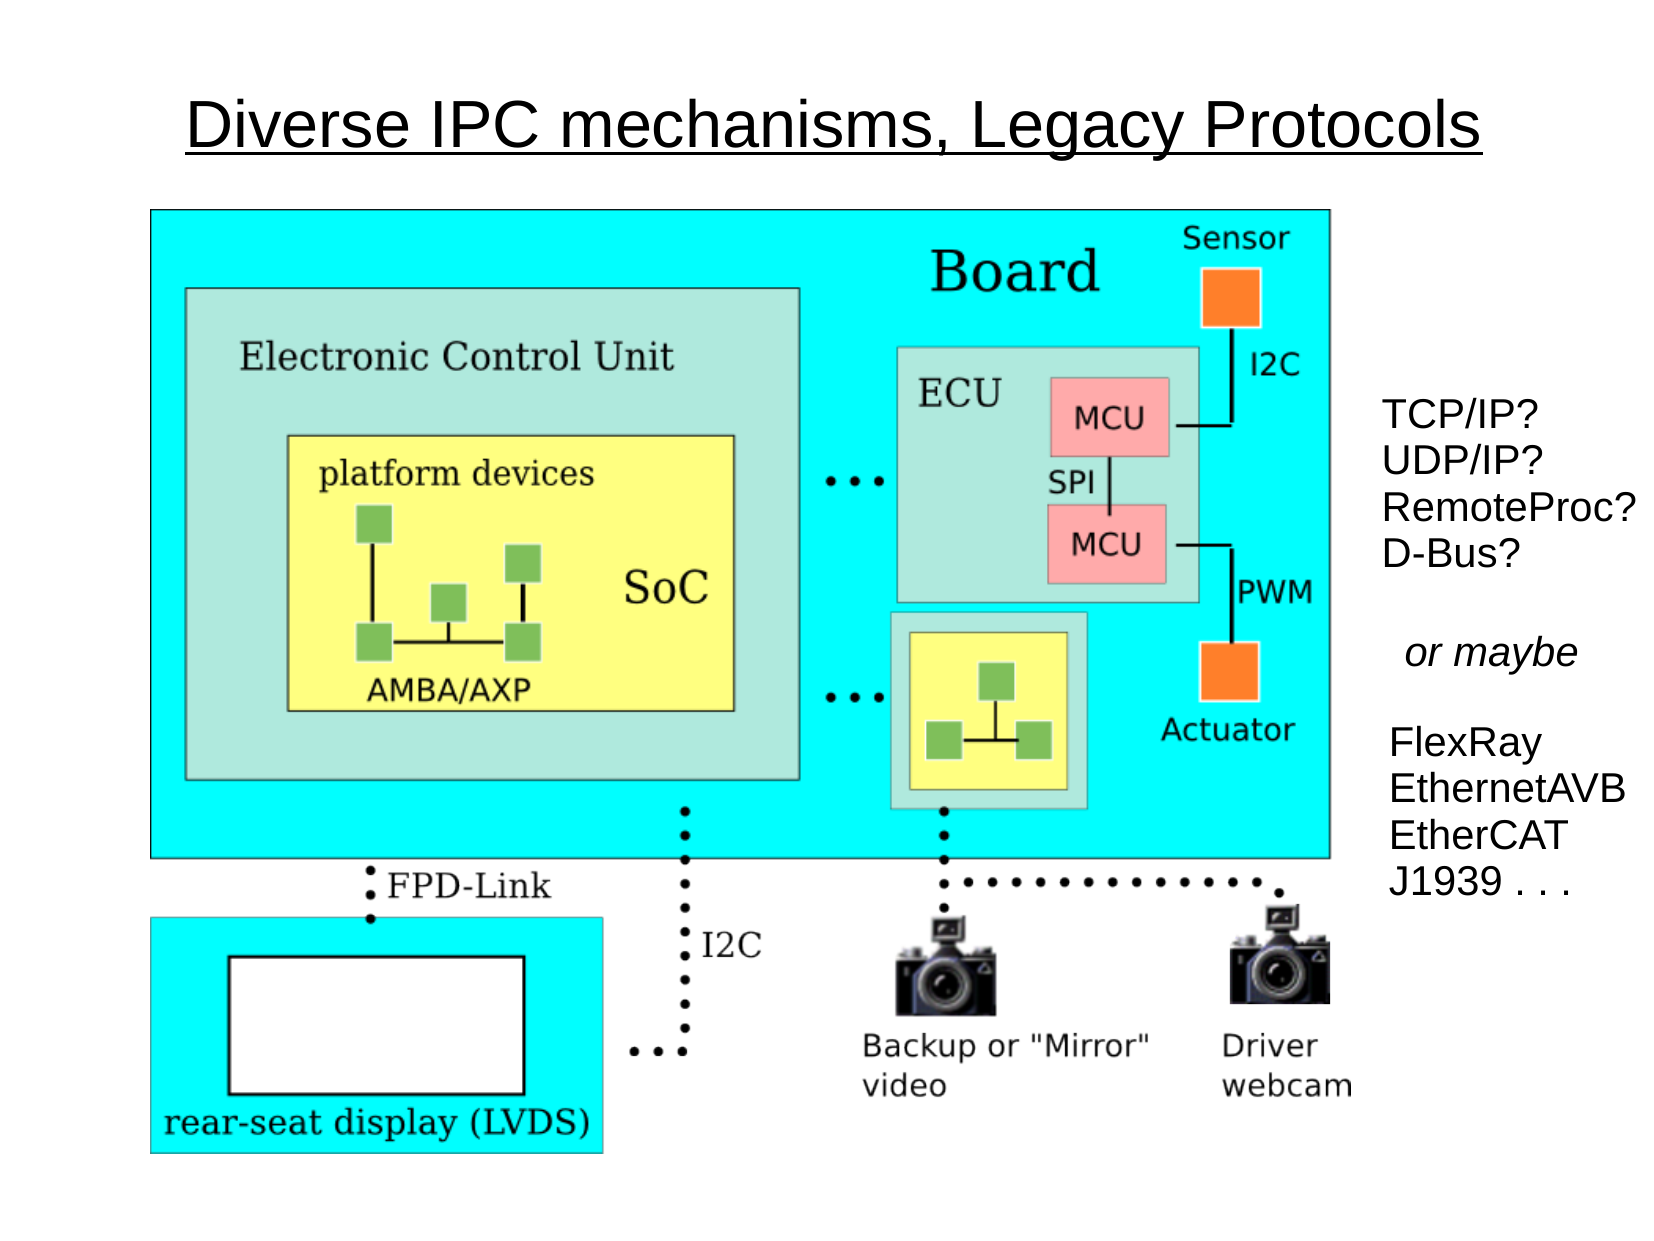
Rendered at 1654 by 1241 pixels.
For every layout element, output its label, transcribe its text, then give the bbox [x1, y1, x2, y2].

text_box TCP/IP? UDP/IP? RemoteProc? D-Bus? [1366, 383, 1654, 637]
picture [150, 229, 1351, 1154]
text_box FlexRay EthernetAVB EtherCAT J1939 . . . [1374, 711, 1654, 912]
title Diverse IPC mechanisms, Legacy Protocols [90, 21, 1579, 229]
text_box or maybe [1389, 621, 1594, 683]
